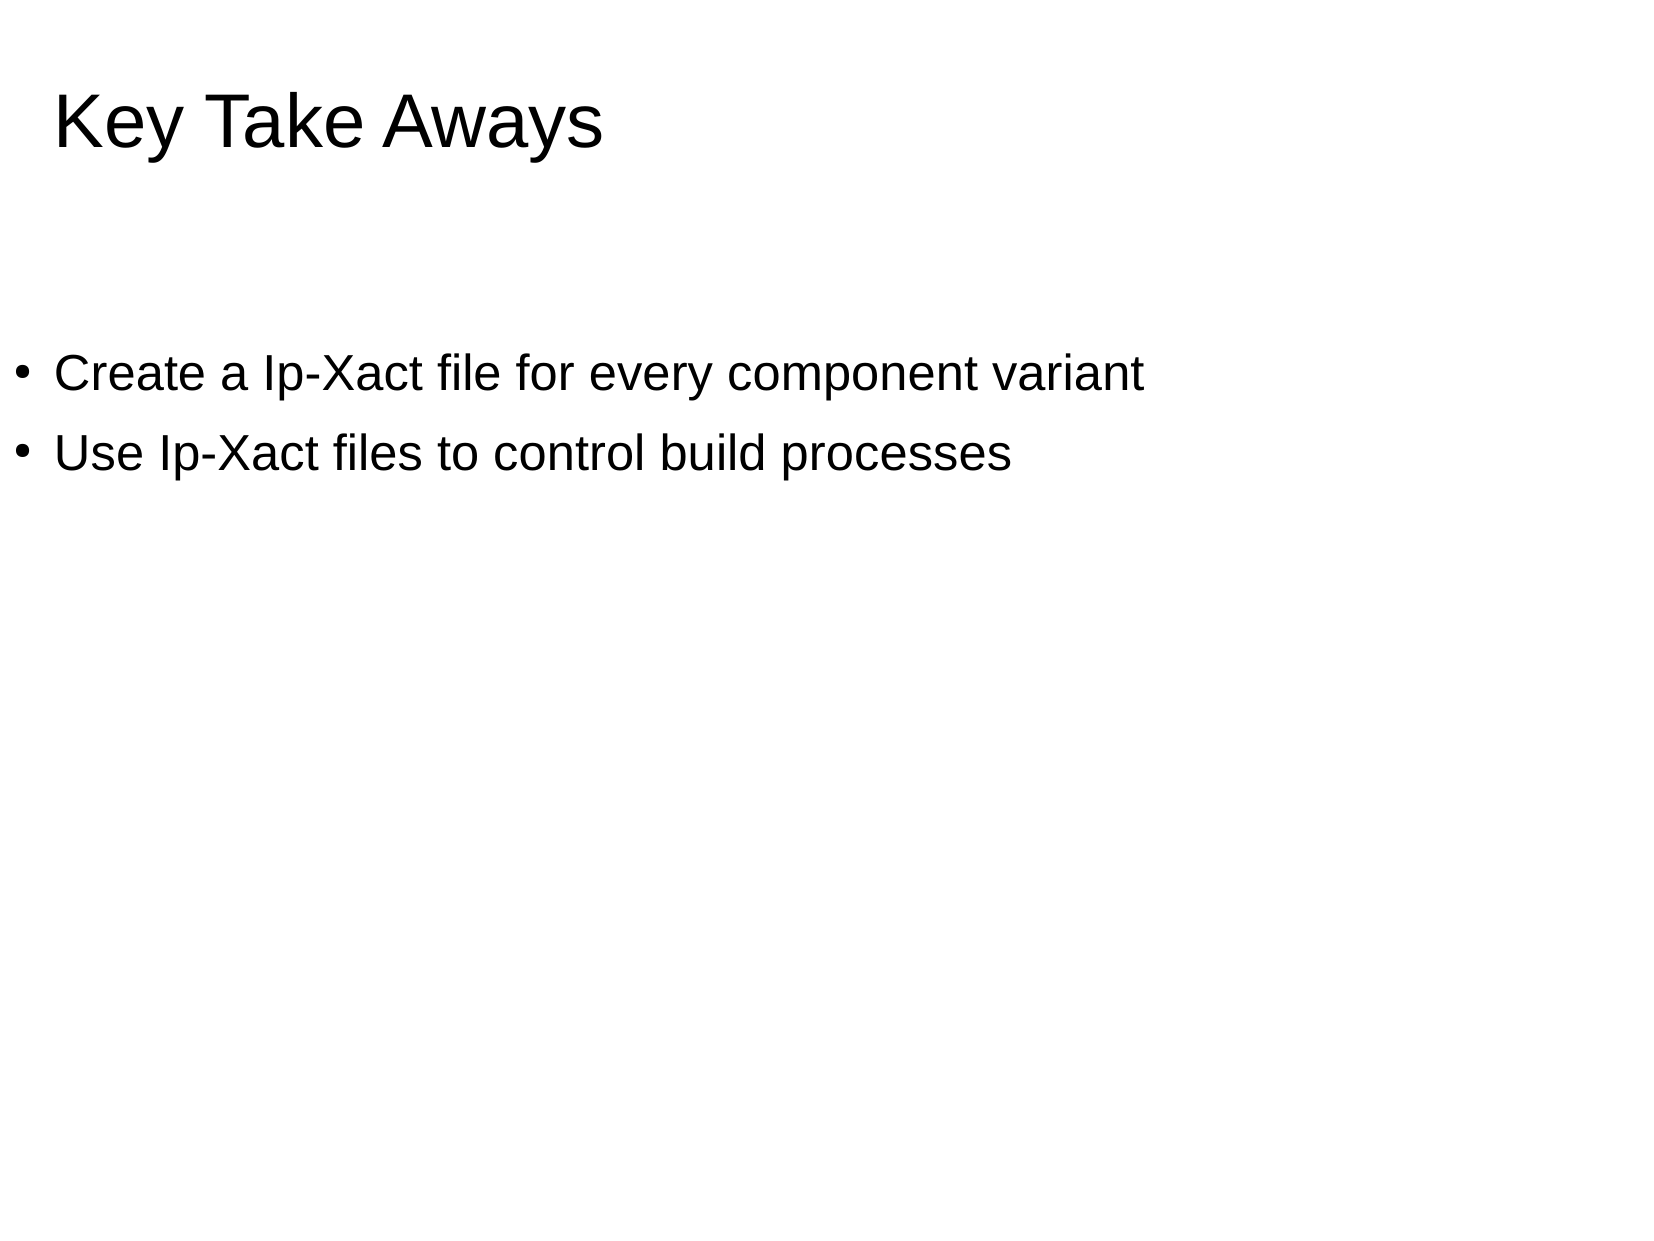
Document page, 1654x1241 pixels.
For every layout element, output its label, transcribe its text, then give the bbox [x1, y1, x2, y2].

list Key Take Aways Create a Ip-Xact file for every component variant Use Ip-Xact files to control build processes [0, 0, 1651, 1241]
